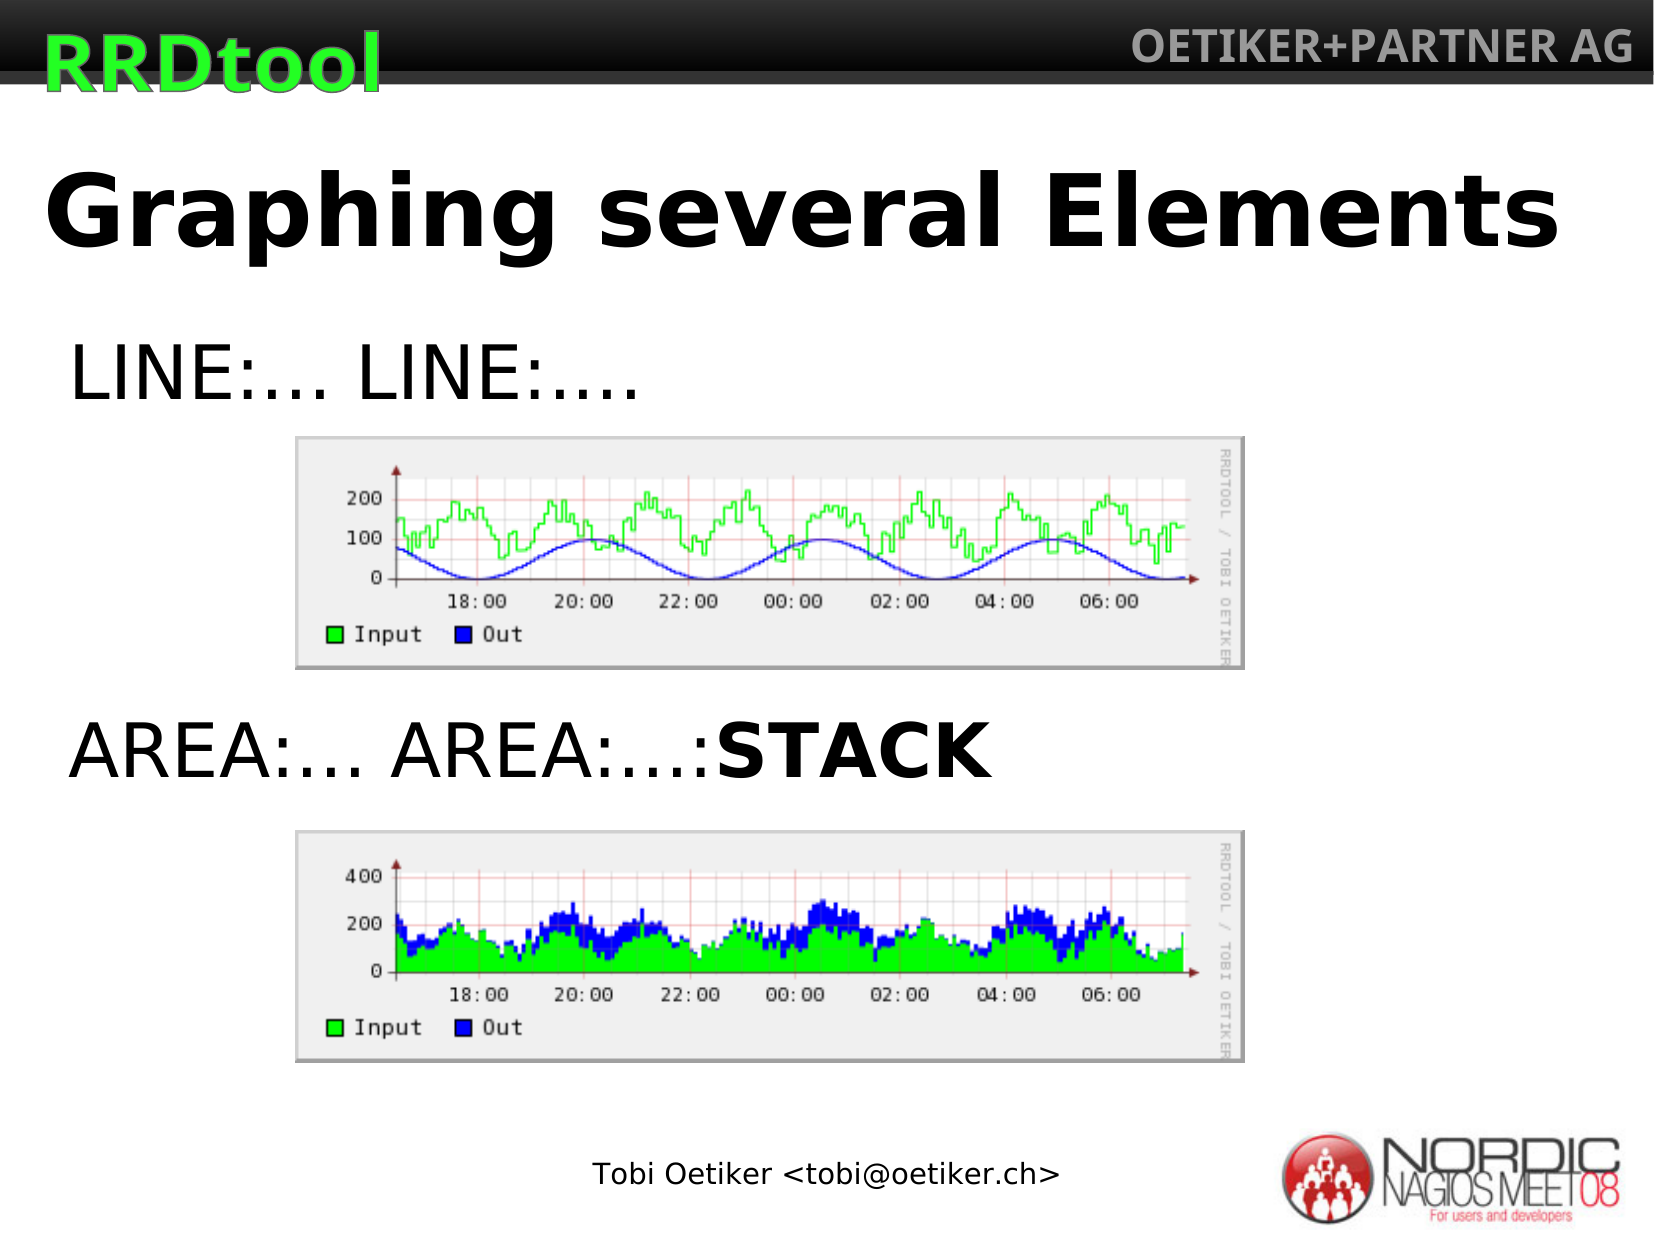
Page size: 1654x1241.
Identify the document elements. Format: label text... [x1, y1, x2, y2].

picture [1262, 1116, 1654, 1241]
picture [295, 436, 1245, 670]
title Graphing several Elements [43, 137, 1582, 287]
picture [295, 830, 1245, 1063]
list LINE:... LINE:.... AREA:... AREA:...:STACK [50, 329, 1571, 1099]
